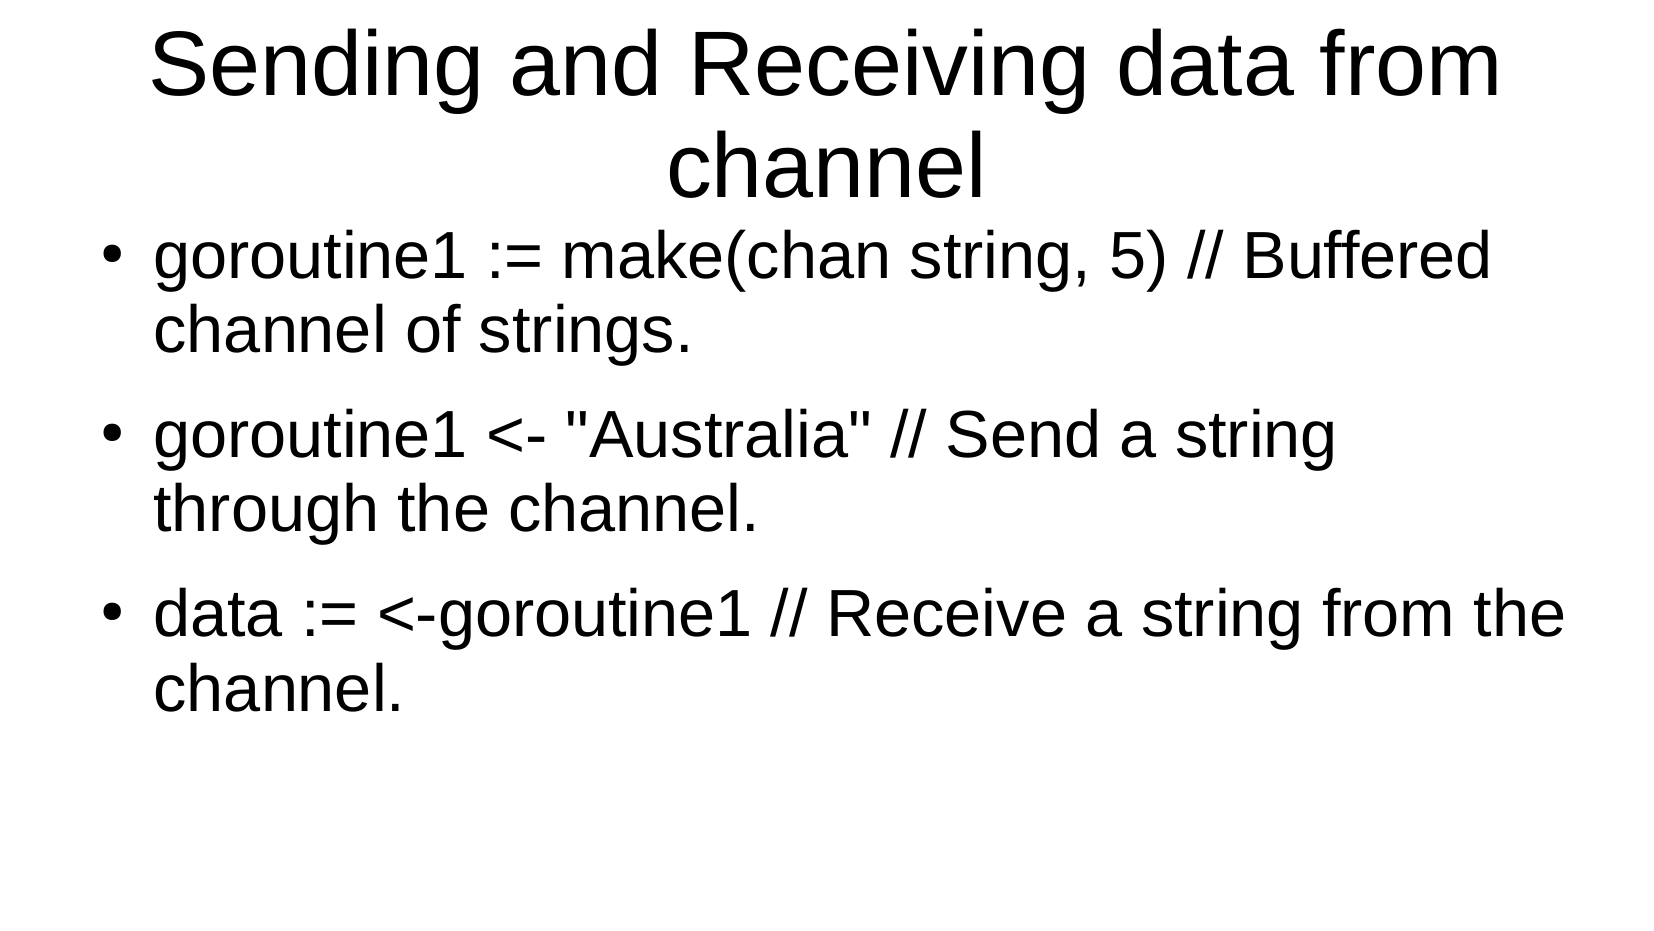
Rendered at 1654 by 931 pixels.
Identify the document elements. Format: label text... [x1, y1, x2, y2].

list goroutine1 := make(chan string, 5) // Buffered channel of strings. goroutine1 <- "Australia" // Send a string through the channel. data := <-goroutine1 // Receive a string from the channel. [82, 217, 1571, 758]
title Sending and Receiving data from channel [82, 12, 1571, 217]
